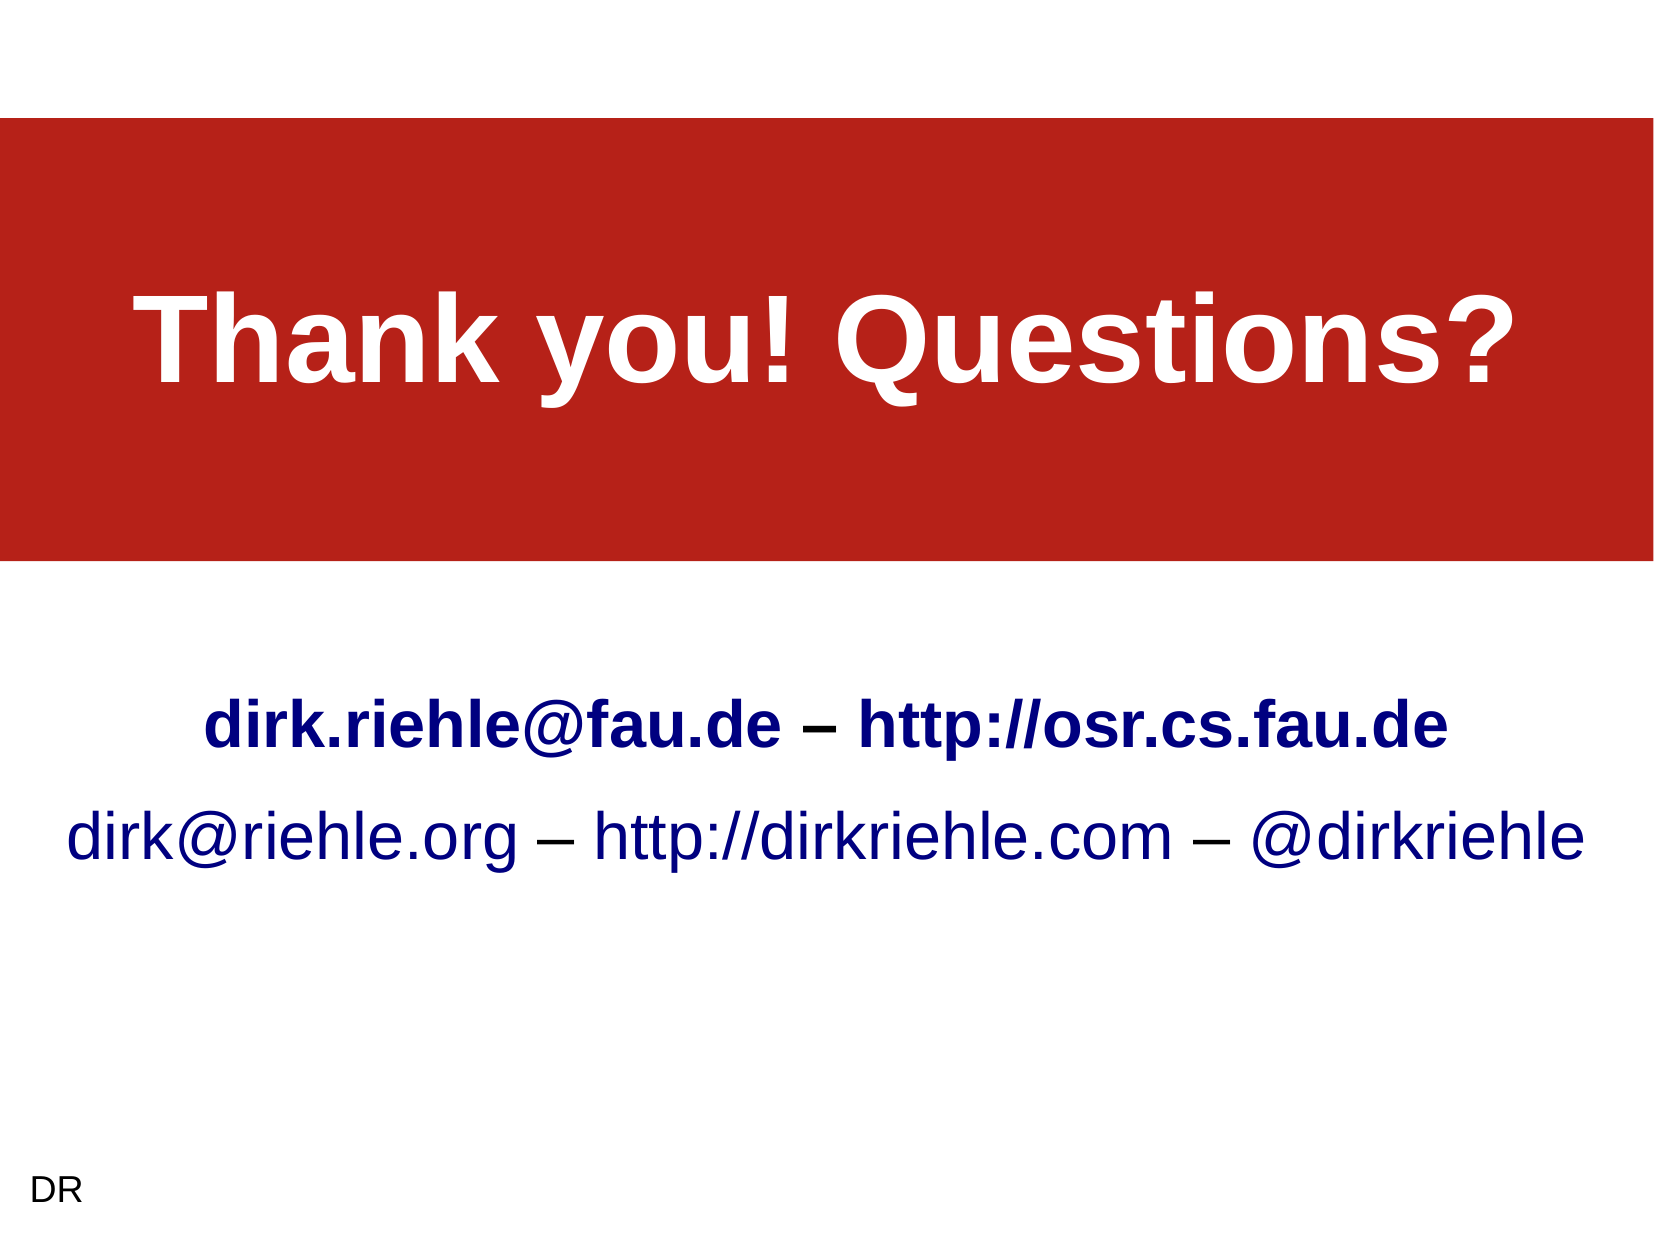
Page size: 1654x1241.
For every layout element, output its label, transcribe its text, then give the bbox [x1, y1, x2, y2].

text_box DR [0, 1003, 1182, 1241]
subtitle dirk.riehle@fau.de – http://osr.cs.fau.de dirk@riehle.org – http://dirkriehle.com – @dirkriehle [29, 590, 1625, 1182]
title Thank you! Questions? [0, 118, 1654, 562]
